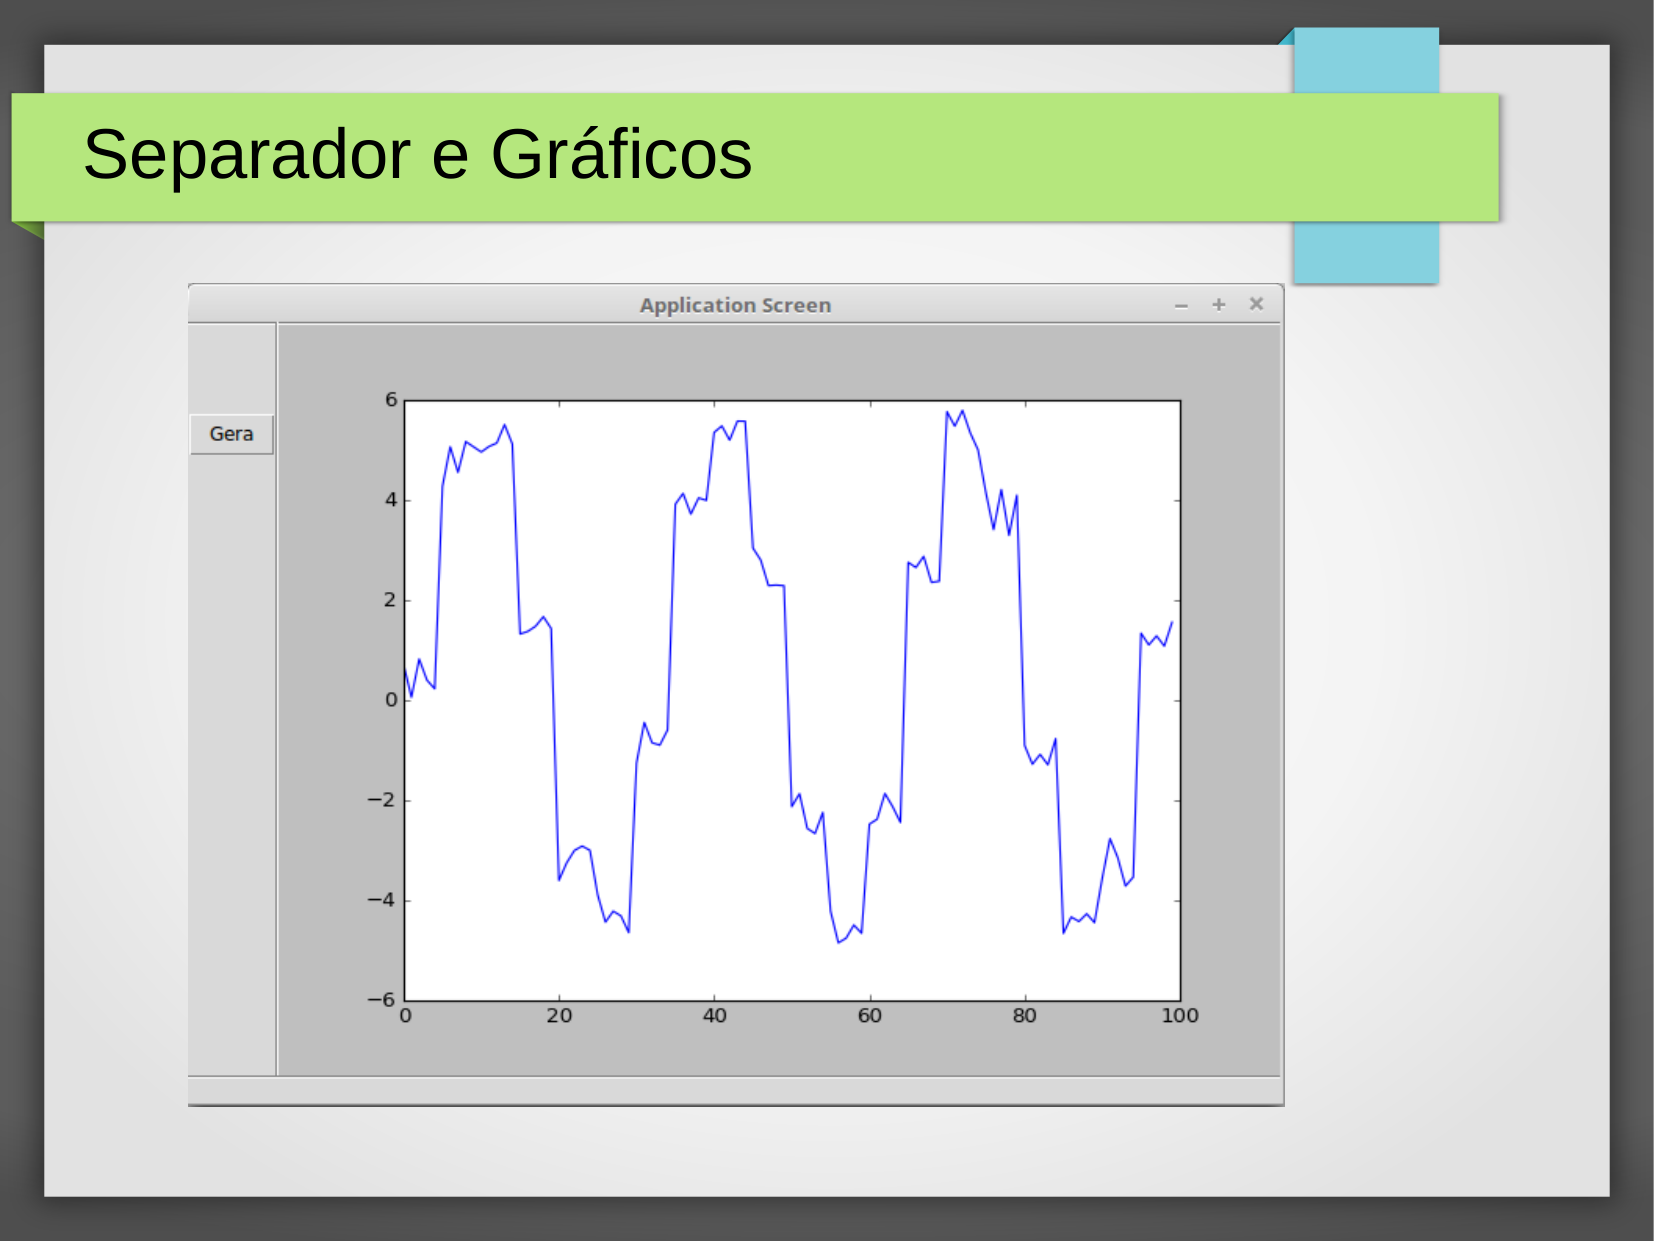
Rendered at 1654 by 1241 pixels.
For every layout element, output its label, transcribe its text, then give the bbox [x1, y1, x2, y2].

picture [0, 0, 1654, 1241]
title Separador e Gráficos [82, 94, 1264, 213]
